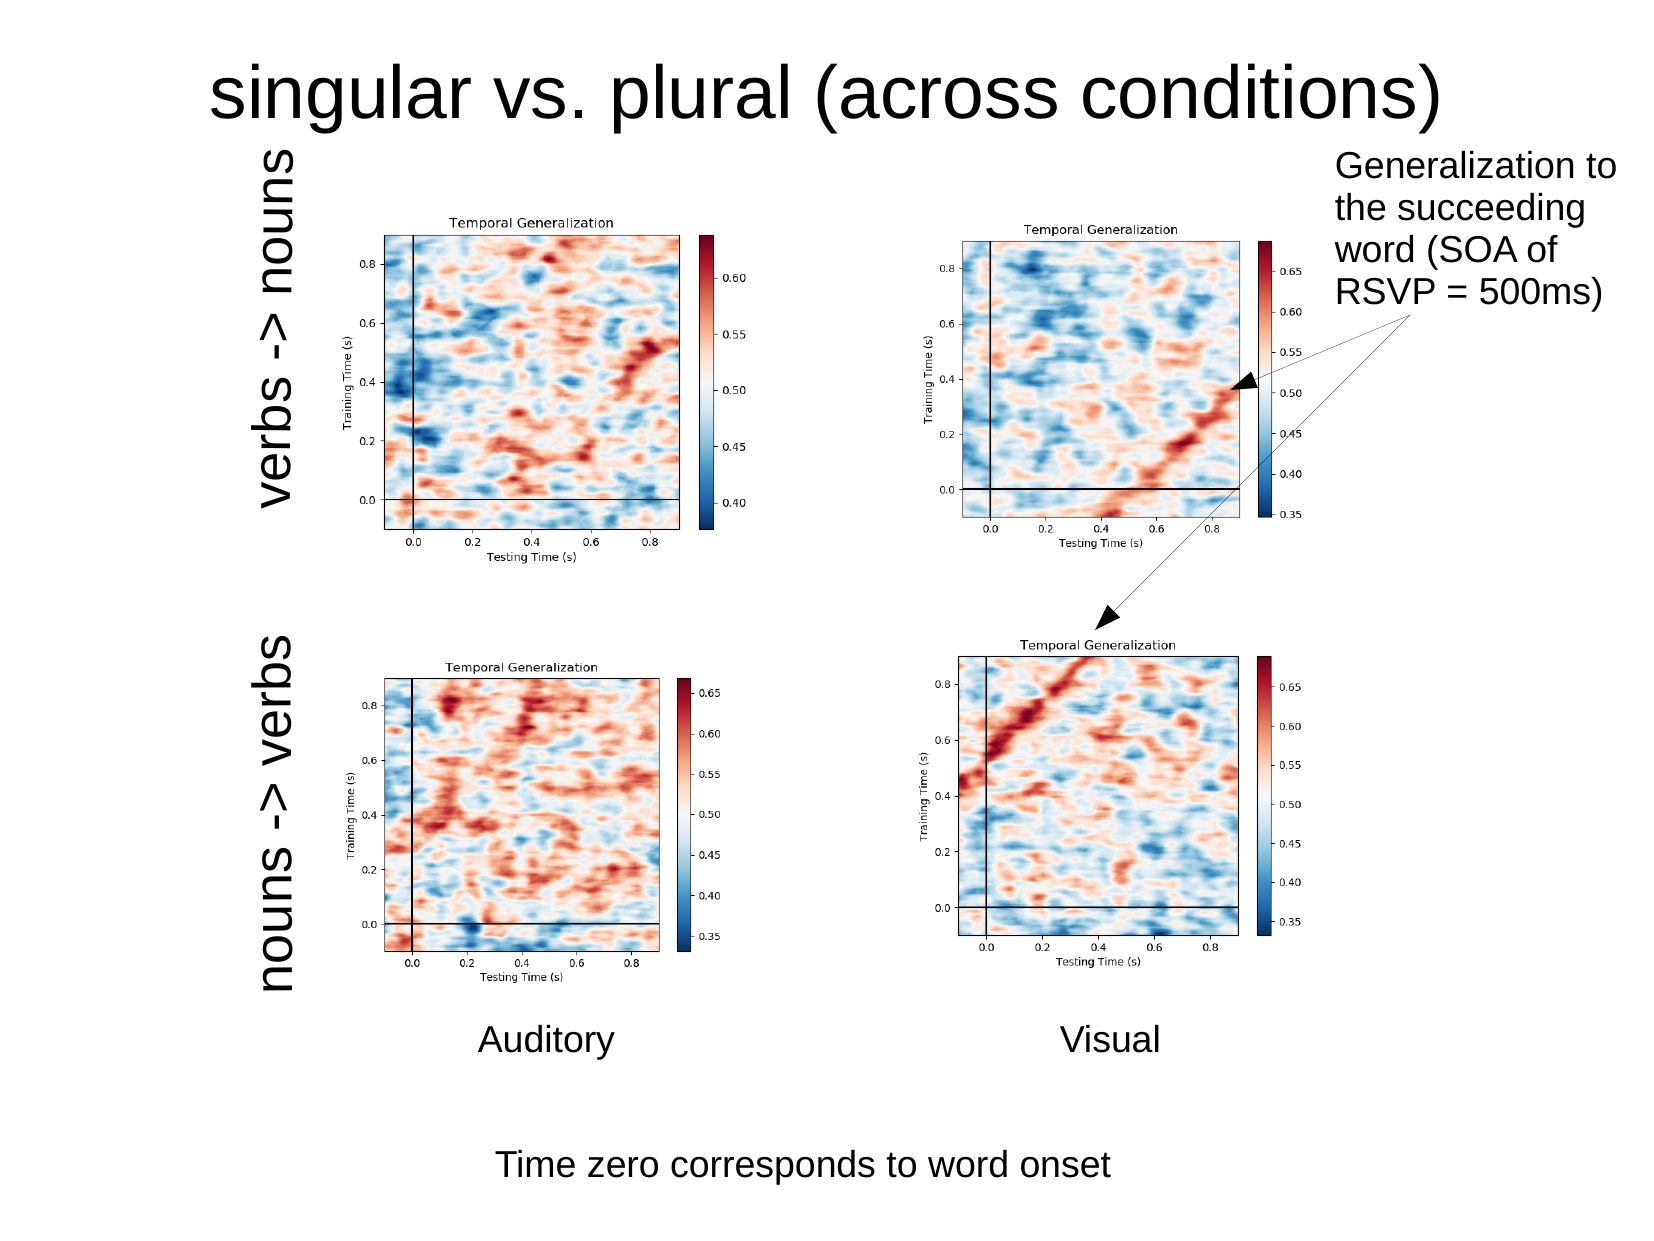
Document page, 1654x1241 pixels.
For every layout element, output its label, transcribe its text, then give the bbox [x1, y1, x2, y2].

text_box Auditory [463, 1011, 794, 1111]
title singular vs. plural (across conditions) [304, 49, 1571, 257]
picture [301, 188, 809, 571]
text_box verbs -> nouns [240, 0, 305, 552]
text_box Visual [1045, 1011, 1376, 1111]
text_box Time zero corresponds to word onset [480, 1136, 1261, 1203]
text_box nouns -> verbs [239, 467, 305, 1161]
picture [305, 635, 779, 991]
picture [1171, 366, 1361, 556]
picture [877, 612, 1361, 976]
title singular vs. plural (across conditions) [82, 49, 243, 257]
text_box Generalization to the succeeding word (SOA of RSVP = 500ms) [1320, 137, 1654, 321]
picture [882, 197, 1361, 556]
